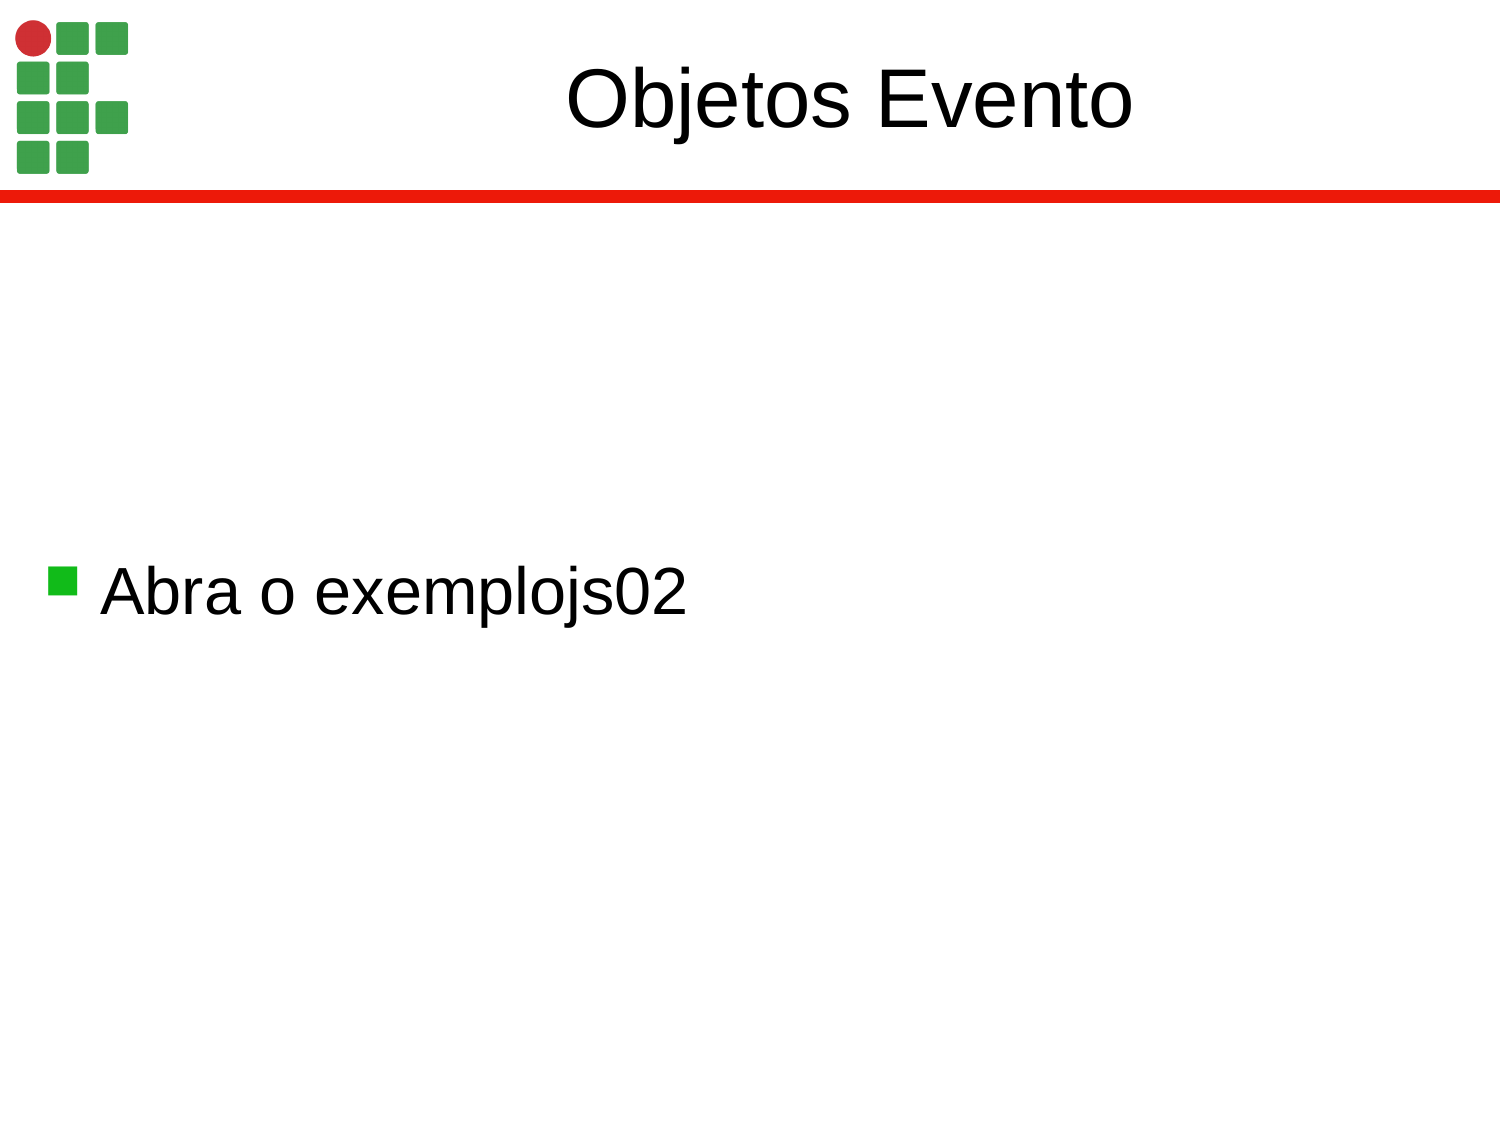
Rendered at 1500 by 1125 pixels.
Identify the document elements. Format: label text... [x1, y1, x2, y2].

list Abra o exemplojs02 [29, 207, 1471, 1087]
picture [14, 16, 130, 178]
title Objetos Evento [230, 0, 1471, 202]
